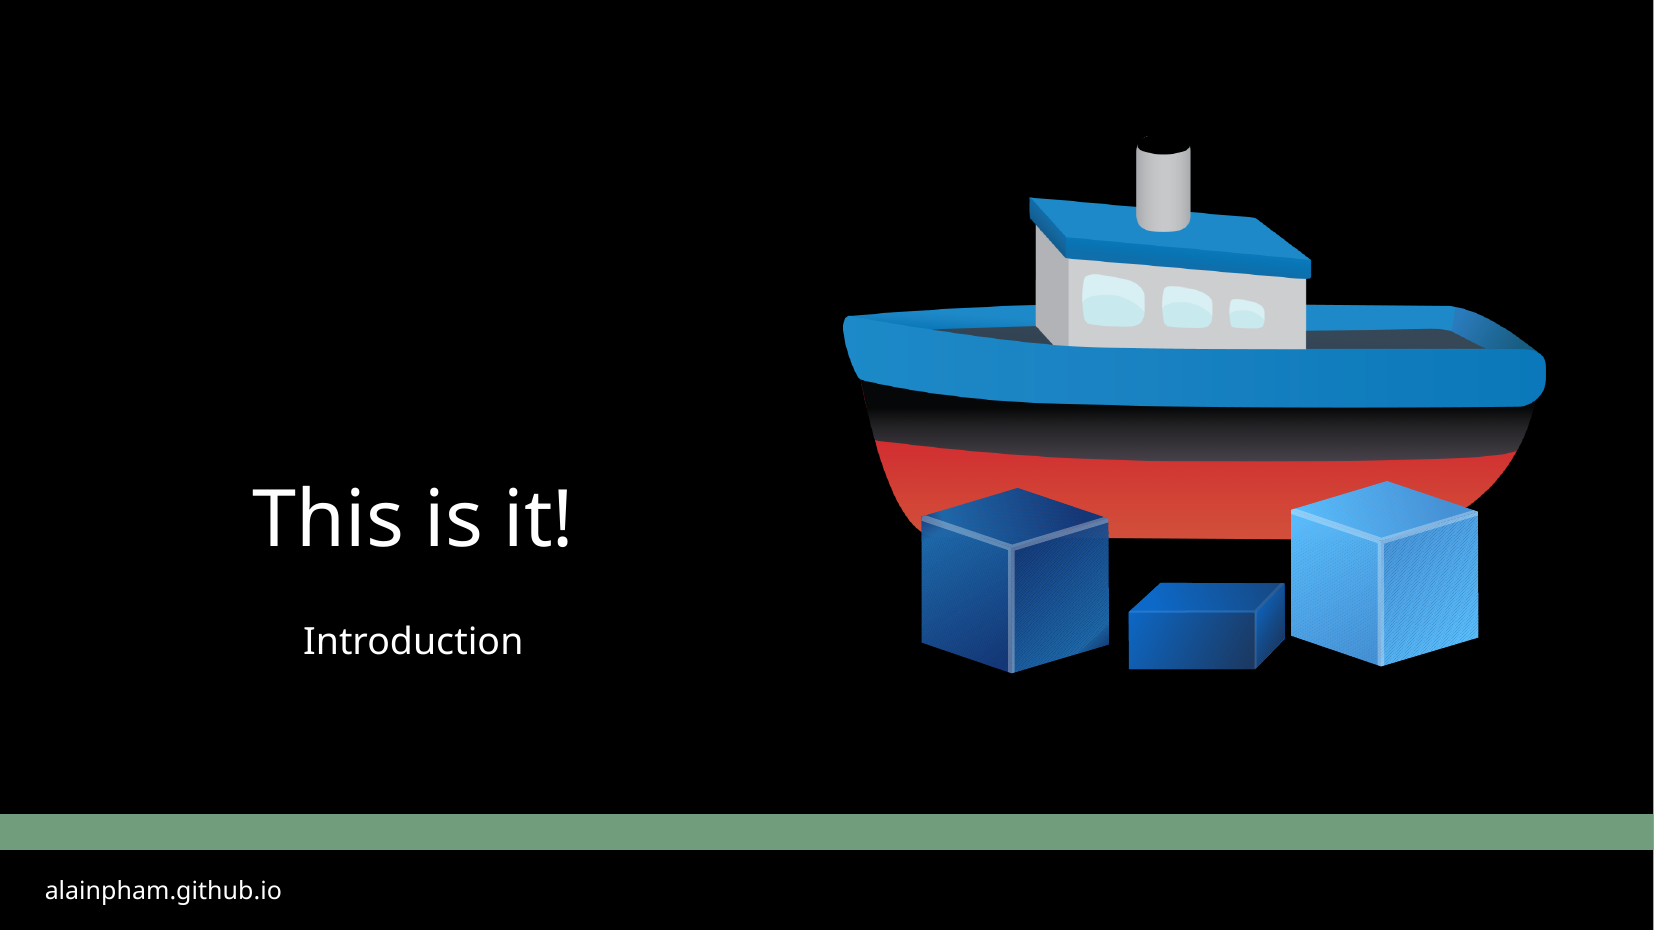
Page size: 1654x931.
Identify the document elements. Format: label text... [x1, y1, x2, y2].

subtitle Introduction [29, 615, 798, 815]
title This is it! [29, 59, 798, 571]
picture [843, 134, 1546, 682]
